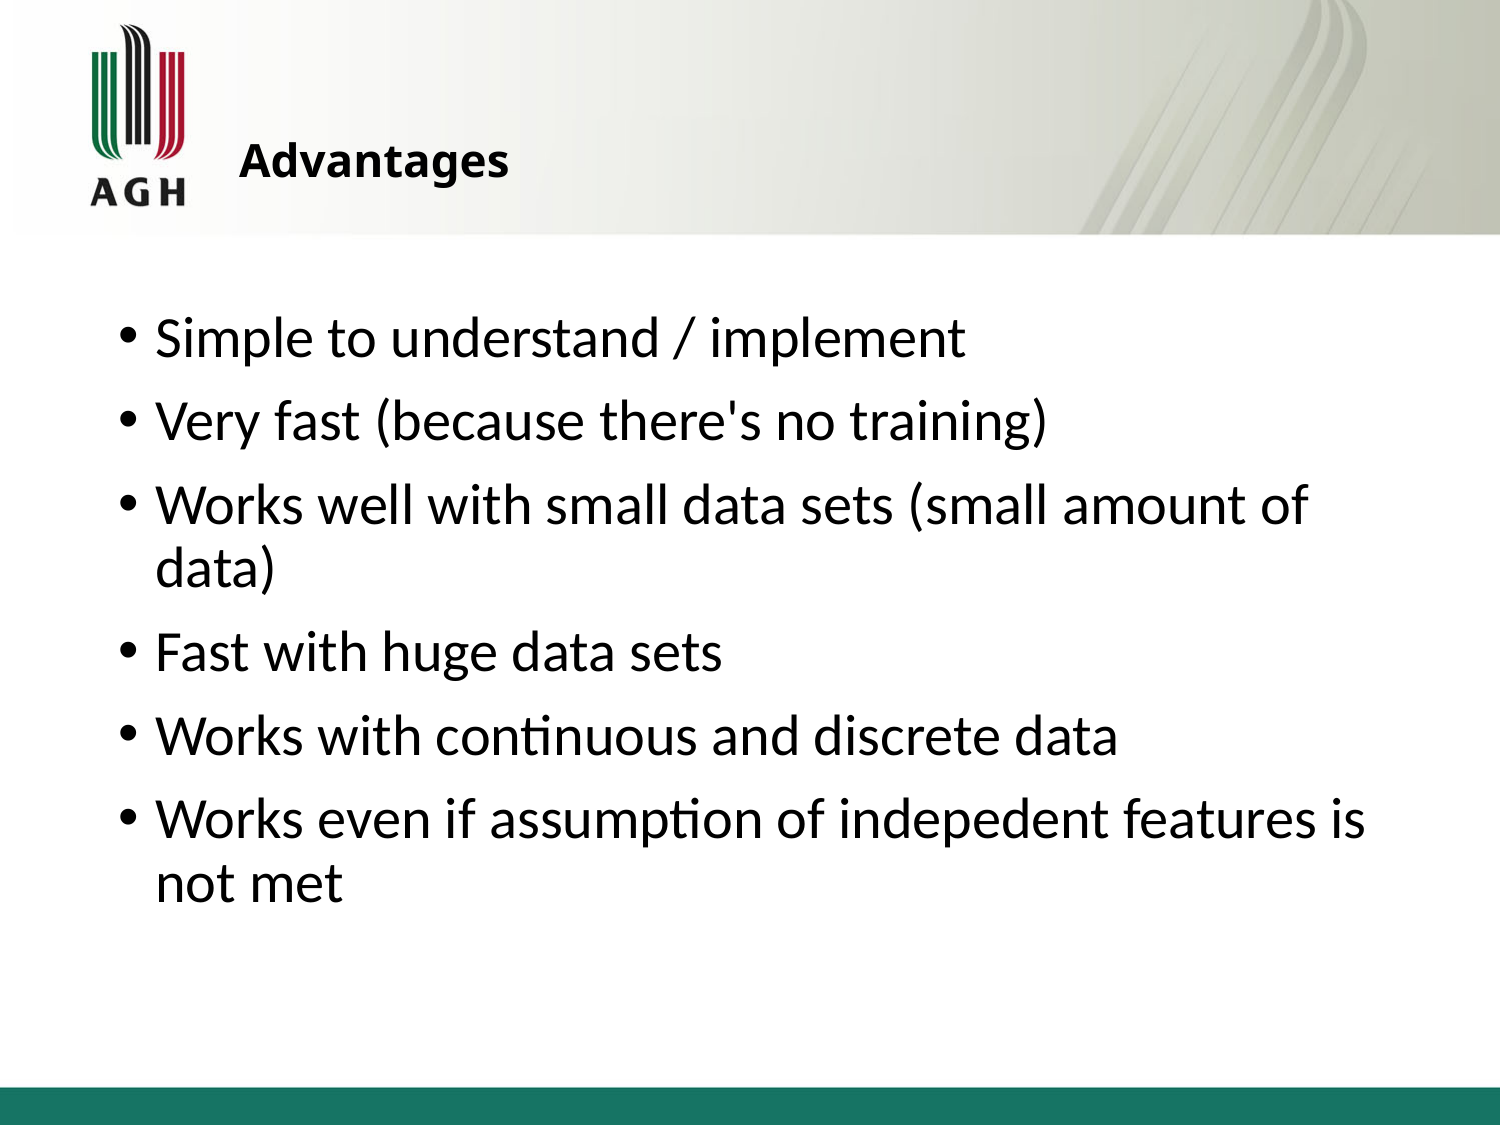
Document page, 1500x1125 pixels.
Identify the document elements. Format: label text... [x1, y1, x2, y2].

text_box Advantages [224, 54, 1500, 272]
picture [0, 0, 1500, 1125]
text_box Simple to understand / implement Very fast (because there's no training) Works well with small data sets (small amount of data) Fast with huge data sets Works with continuous and discrete data Works even if assumption of indepedent features is not met [103, 299, 1397, 1013]
